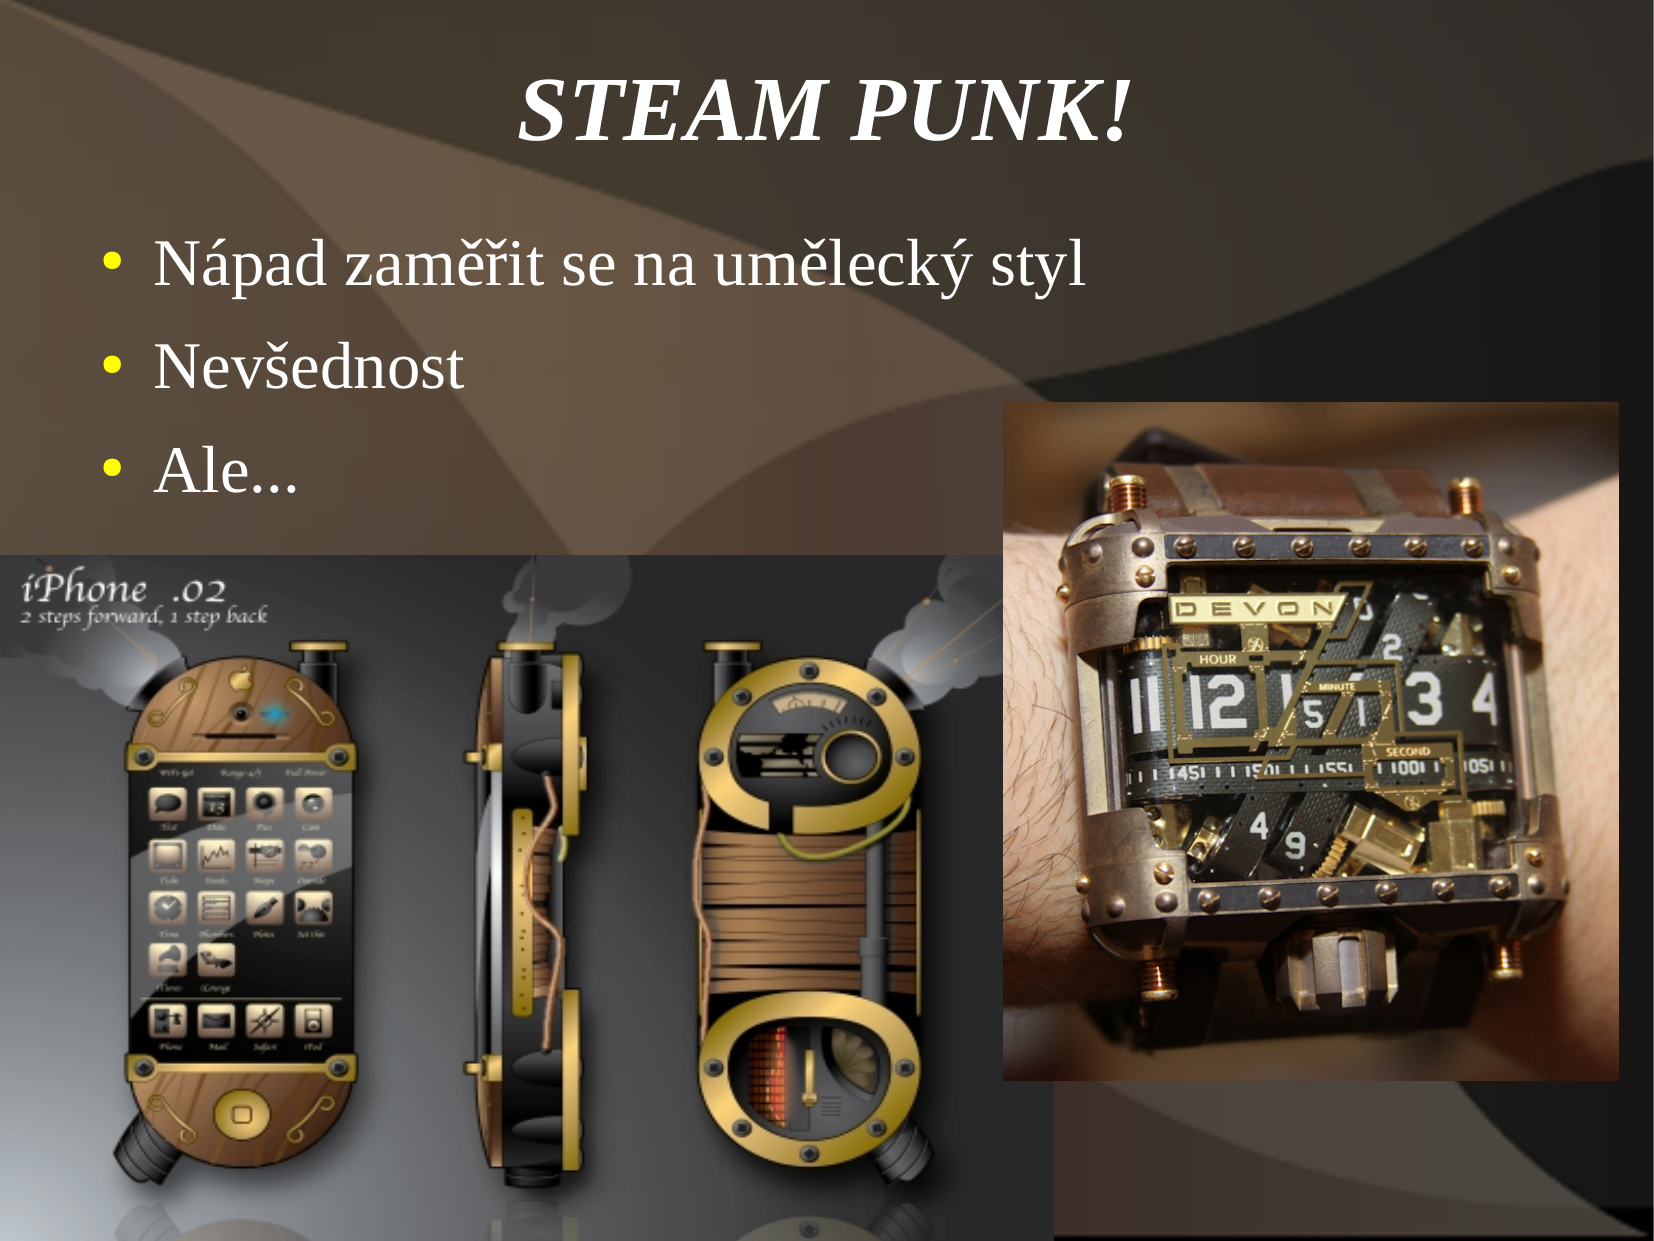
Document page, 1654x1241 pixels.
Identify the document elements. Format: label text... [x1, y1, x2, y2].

list Nápad zaměřit se na umělecký styl Nevšednost Ale... [82, 225, 1571, 555]
title STEAM PUNK! [82, 5, 1571, 213]
picture [0, 0, 1654, 1241]
